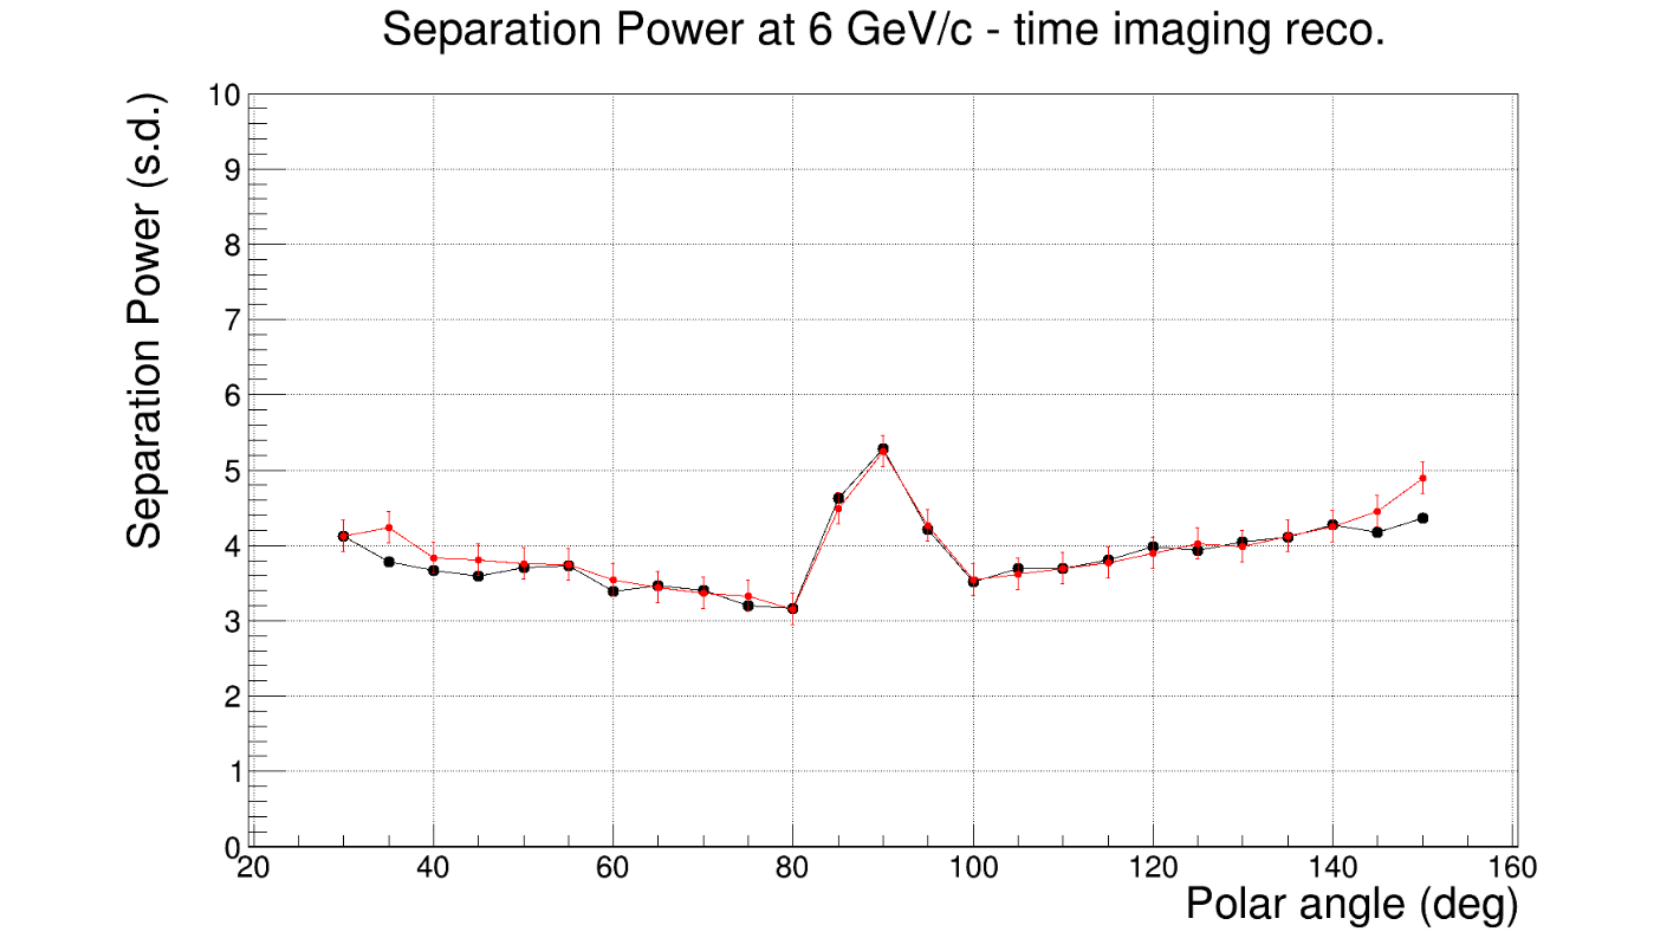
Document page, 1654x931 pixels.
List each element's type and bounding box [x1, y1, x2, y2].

picture [103, 0, 1556, 931]
